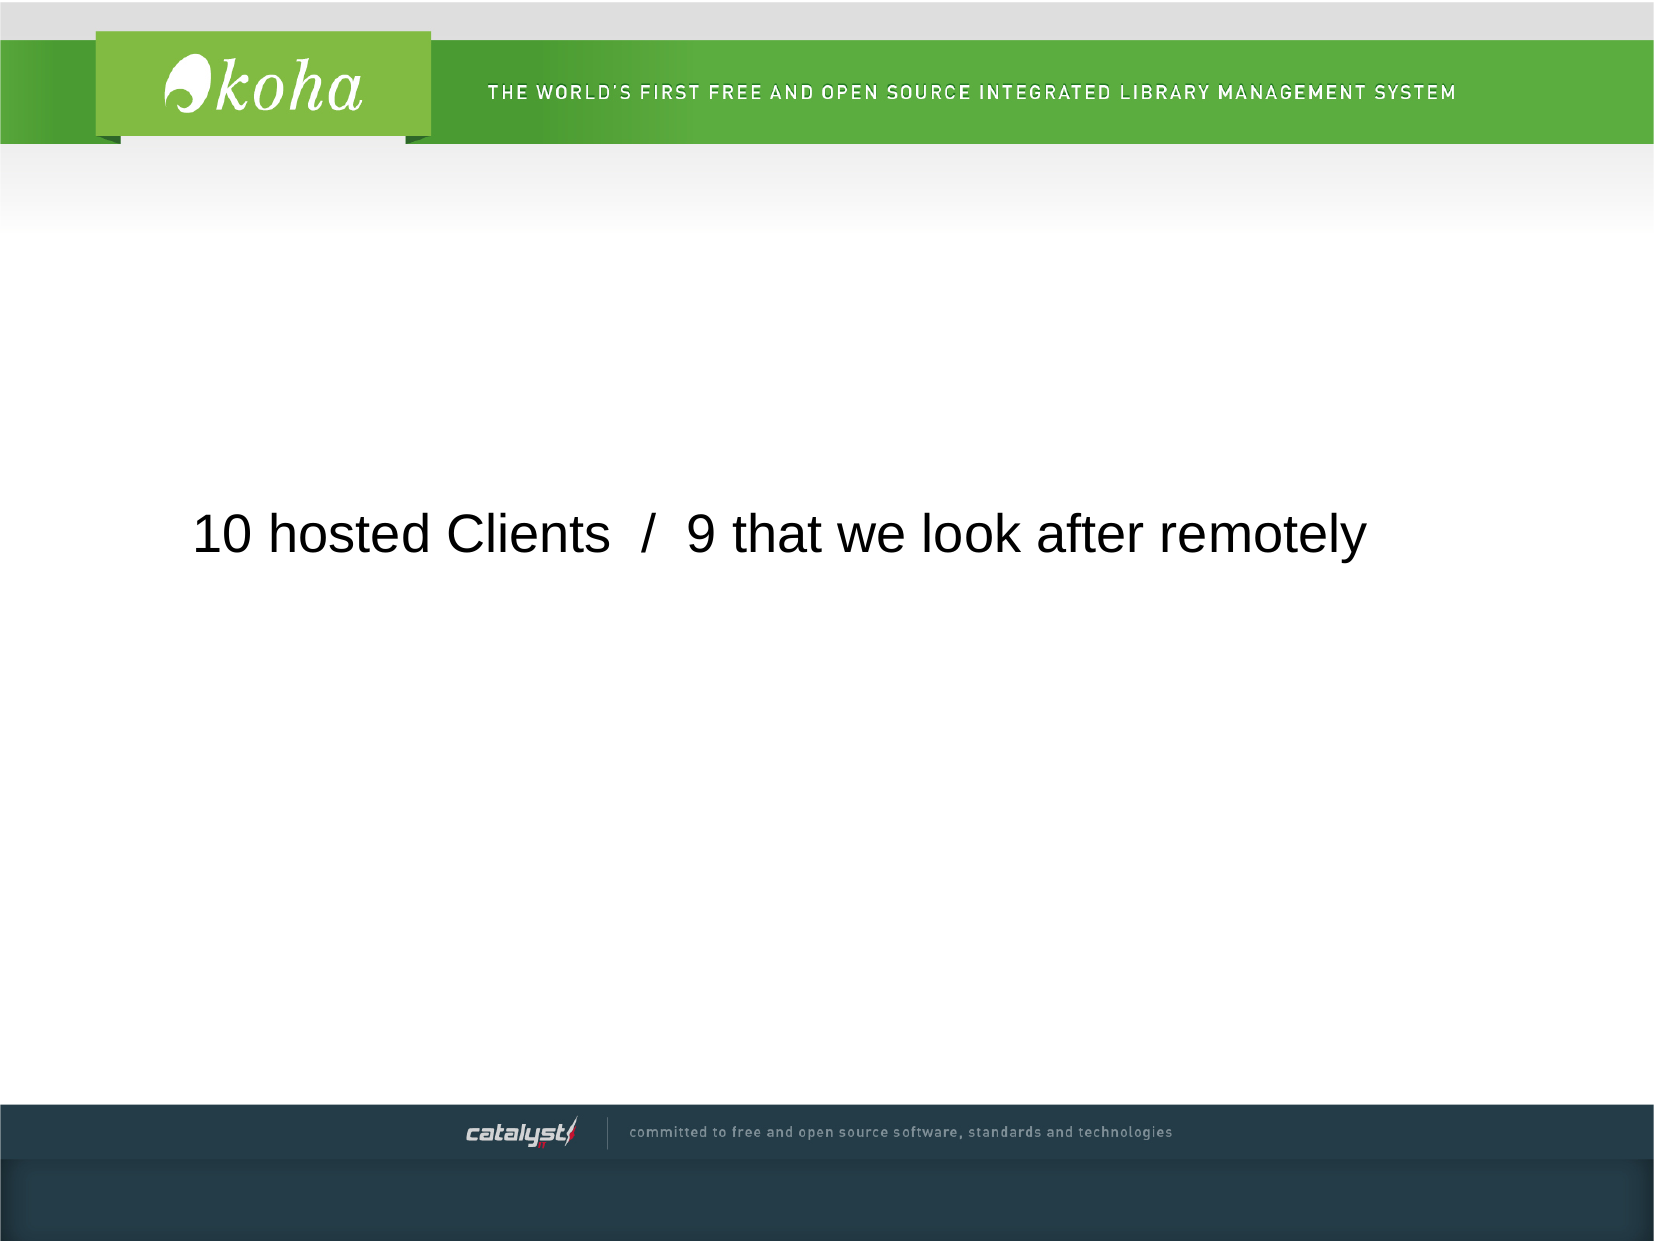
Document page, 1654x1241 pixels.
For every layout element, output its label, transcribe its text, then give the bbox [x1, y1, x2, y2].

picture [0, 2, 1654, 1241]
list 10 hosted Clients / 9 that we look after remotely [76, 413, 1565, 1218]
